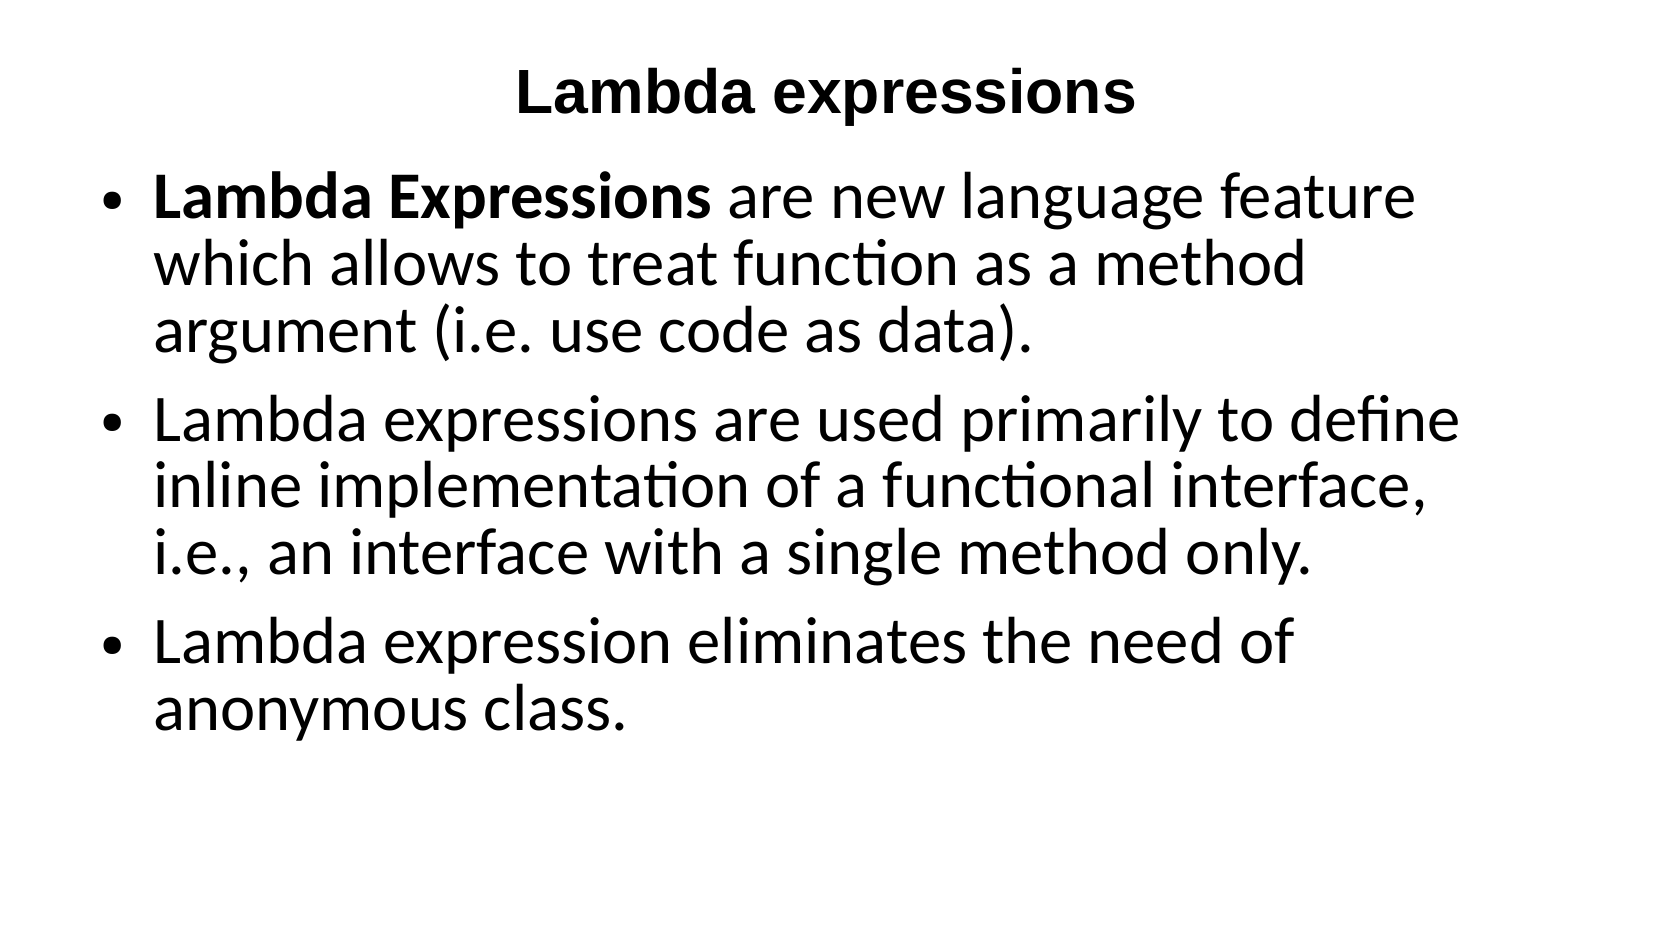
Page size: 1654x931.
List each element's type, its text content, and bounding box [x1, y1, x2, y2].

list Lambda Expressions are new language feature which allows to treat function as a method argument (i.e. use code as data). Lambda expressions are used primarily to define inline implementation of a functional interface, i.e., an interface with a single method only. Lambda expression eliminates the need of anonymous class. [82, 168, 1538, 889]
title Lambda expressions [82, 37, 1571, 147]
